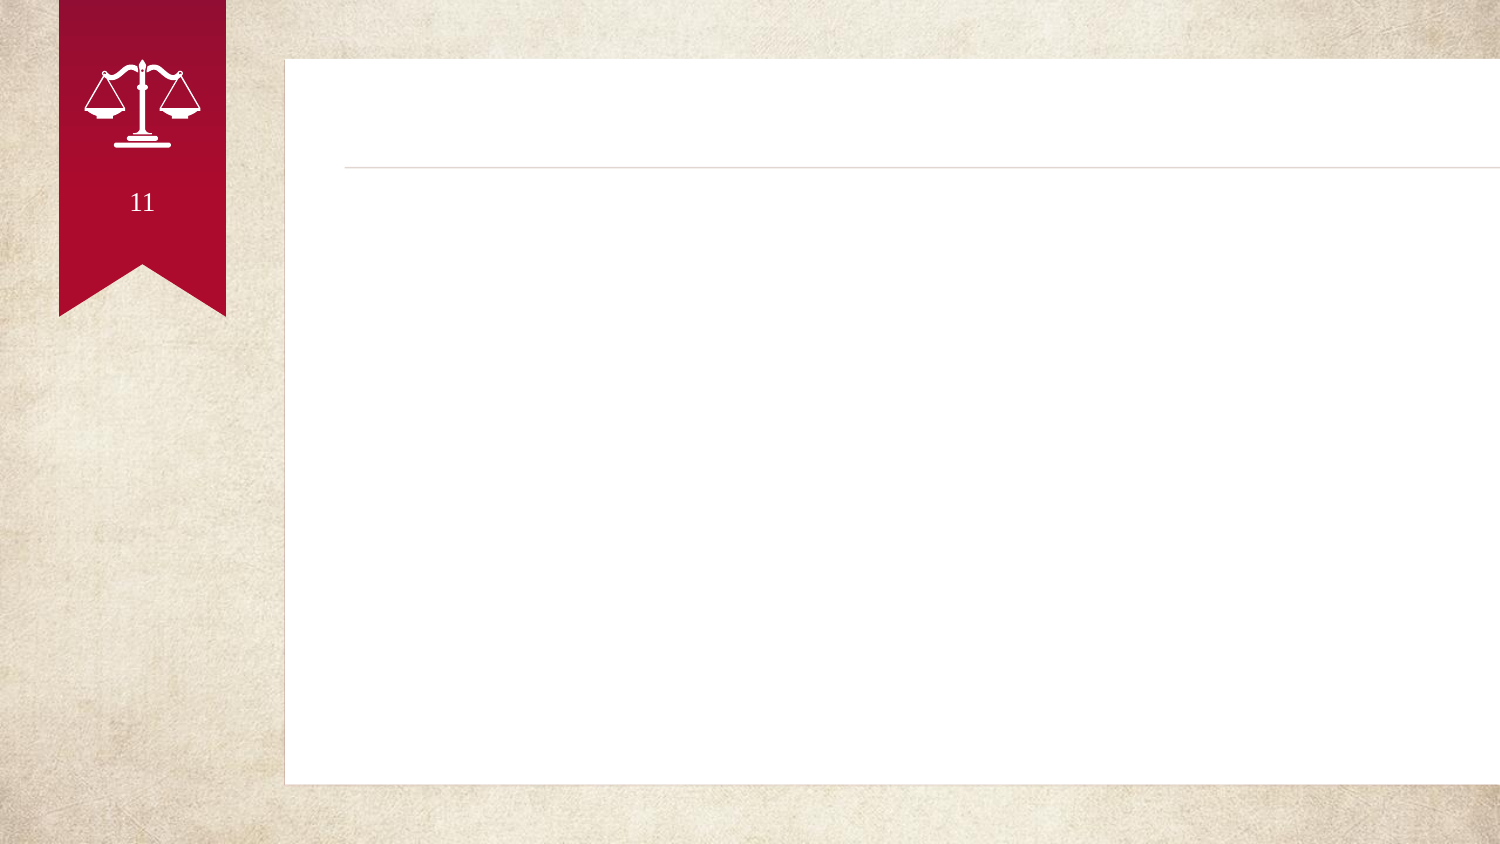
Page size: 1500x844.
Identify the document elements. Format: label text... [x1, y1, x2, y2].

picture [0, 0, 1500, 844]
text_box <number> [58, 167, 226, 233]
